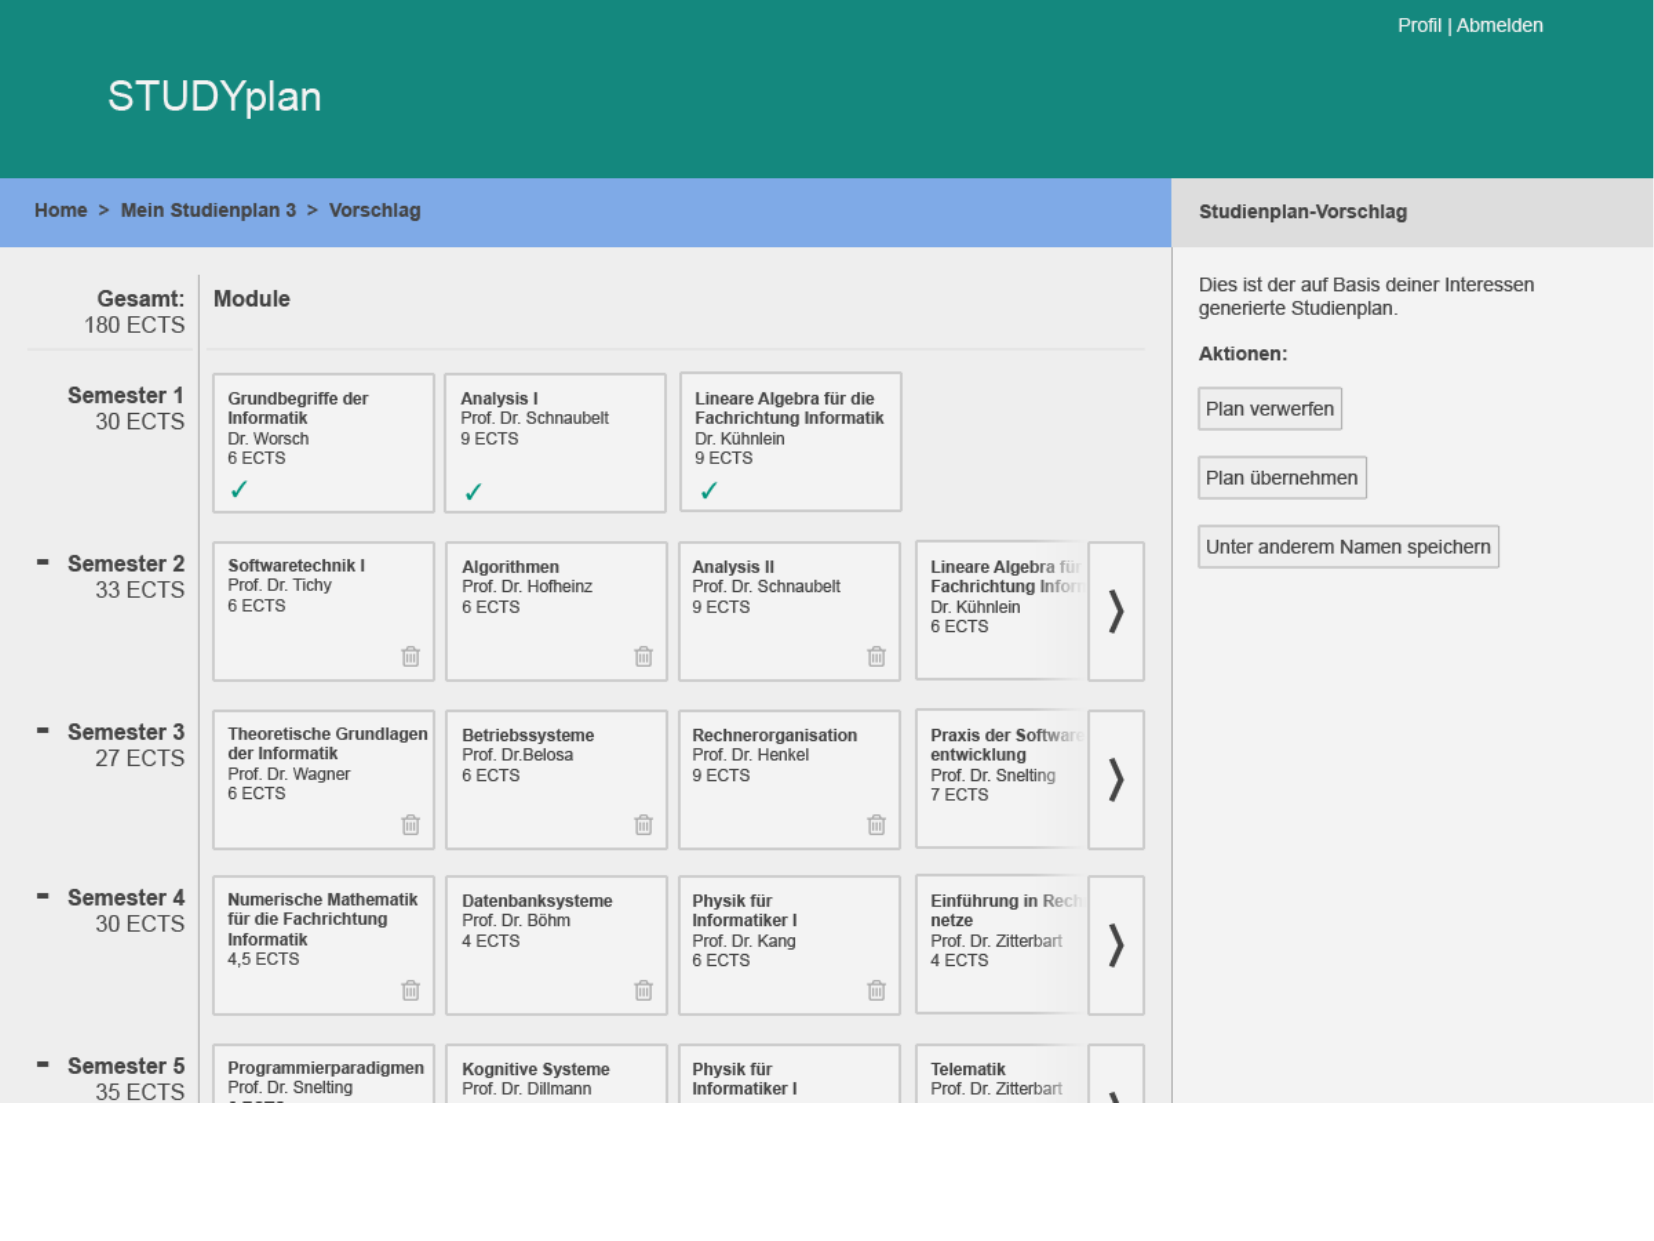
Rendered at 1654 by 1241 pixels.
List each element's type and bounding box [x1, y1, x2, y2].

picture [0, 0, 1654, 1103]
